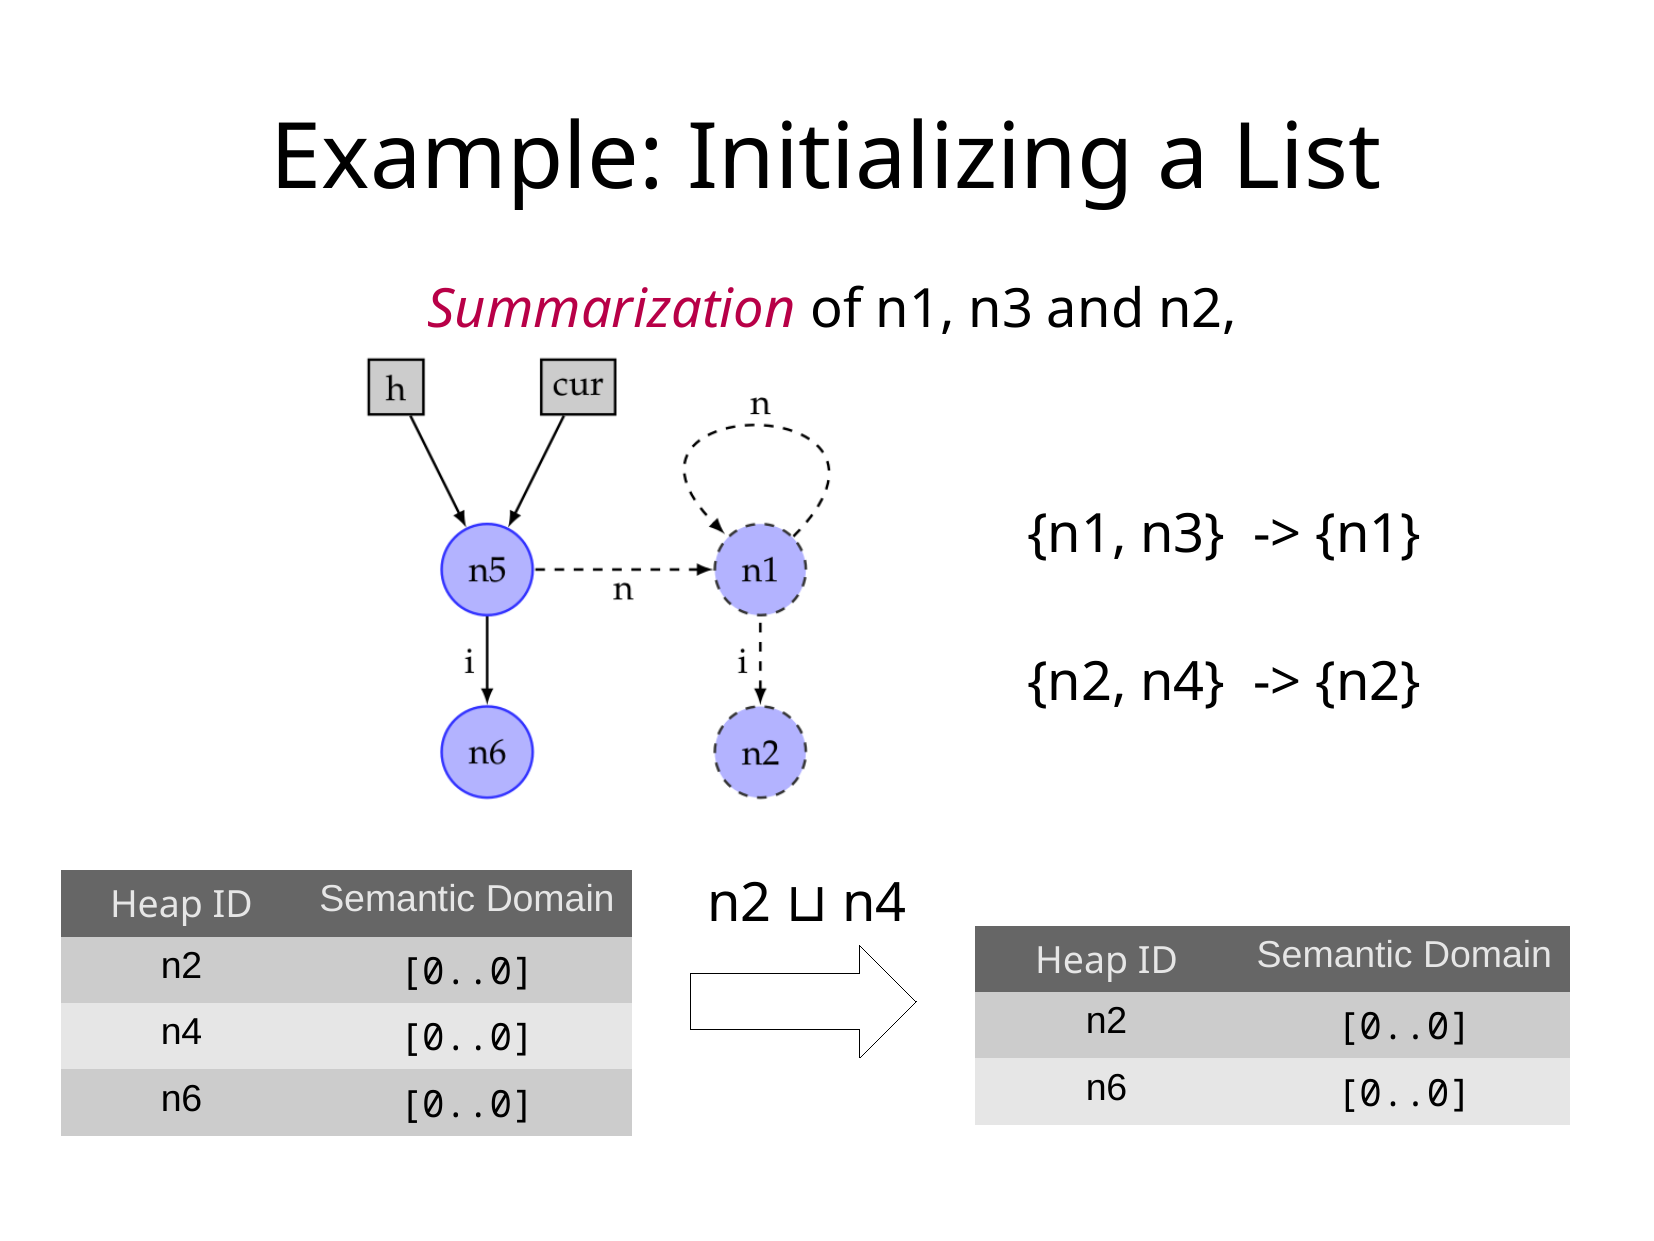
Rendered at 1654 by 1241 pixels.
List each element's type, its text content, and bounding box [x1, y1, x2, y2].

table_cell [0..0] [302, 1069, 632, 1136]
table_cell n6 [975, 1058, 1238, 1125]
table_cell n4 [61, 1003, 302, 1069]
text_box {n1, n3} -> {n1} {n2, n4} -> {n2} [1012, 487, 1651, 829]
table_cell n6 [61, 1069, 302, 1136]
table_header Semantic Domain [302, 870, 632, 937]
text_box Summarization of n1, n3 and n2, n4 [412, 262, 1313, 343]
table_cell n2 [975, 992, 1238, 1058]
table_cell [0..0] [1238, 1058, 1570, 1125]
table_cell [0..0] [302, 937, 632, 1003]
table_header Semantic Domain [1238, 926, 1570, 992]
text_box n2 ⊔ n4 [692, 856, 993, 937]
table_cell n2 [61, 937, 302, 1003]
table_cell [0..0] [1238, 992, 1570, 1058]
table_header Heap ID [975, 926, 1238, 992]
table_header Heap ID [61, 870, 302, 937]
picture [355, 347, 1131, 805]
title Example: Initializing a List [82, 49, 1571, 257]
table_cell [0..0] [302, 1003, 632, 1069]
